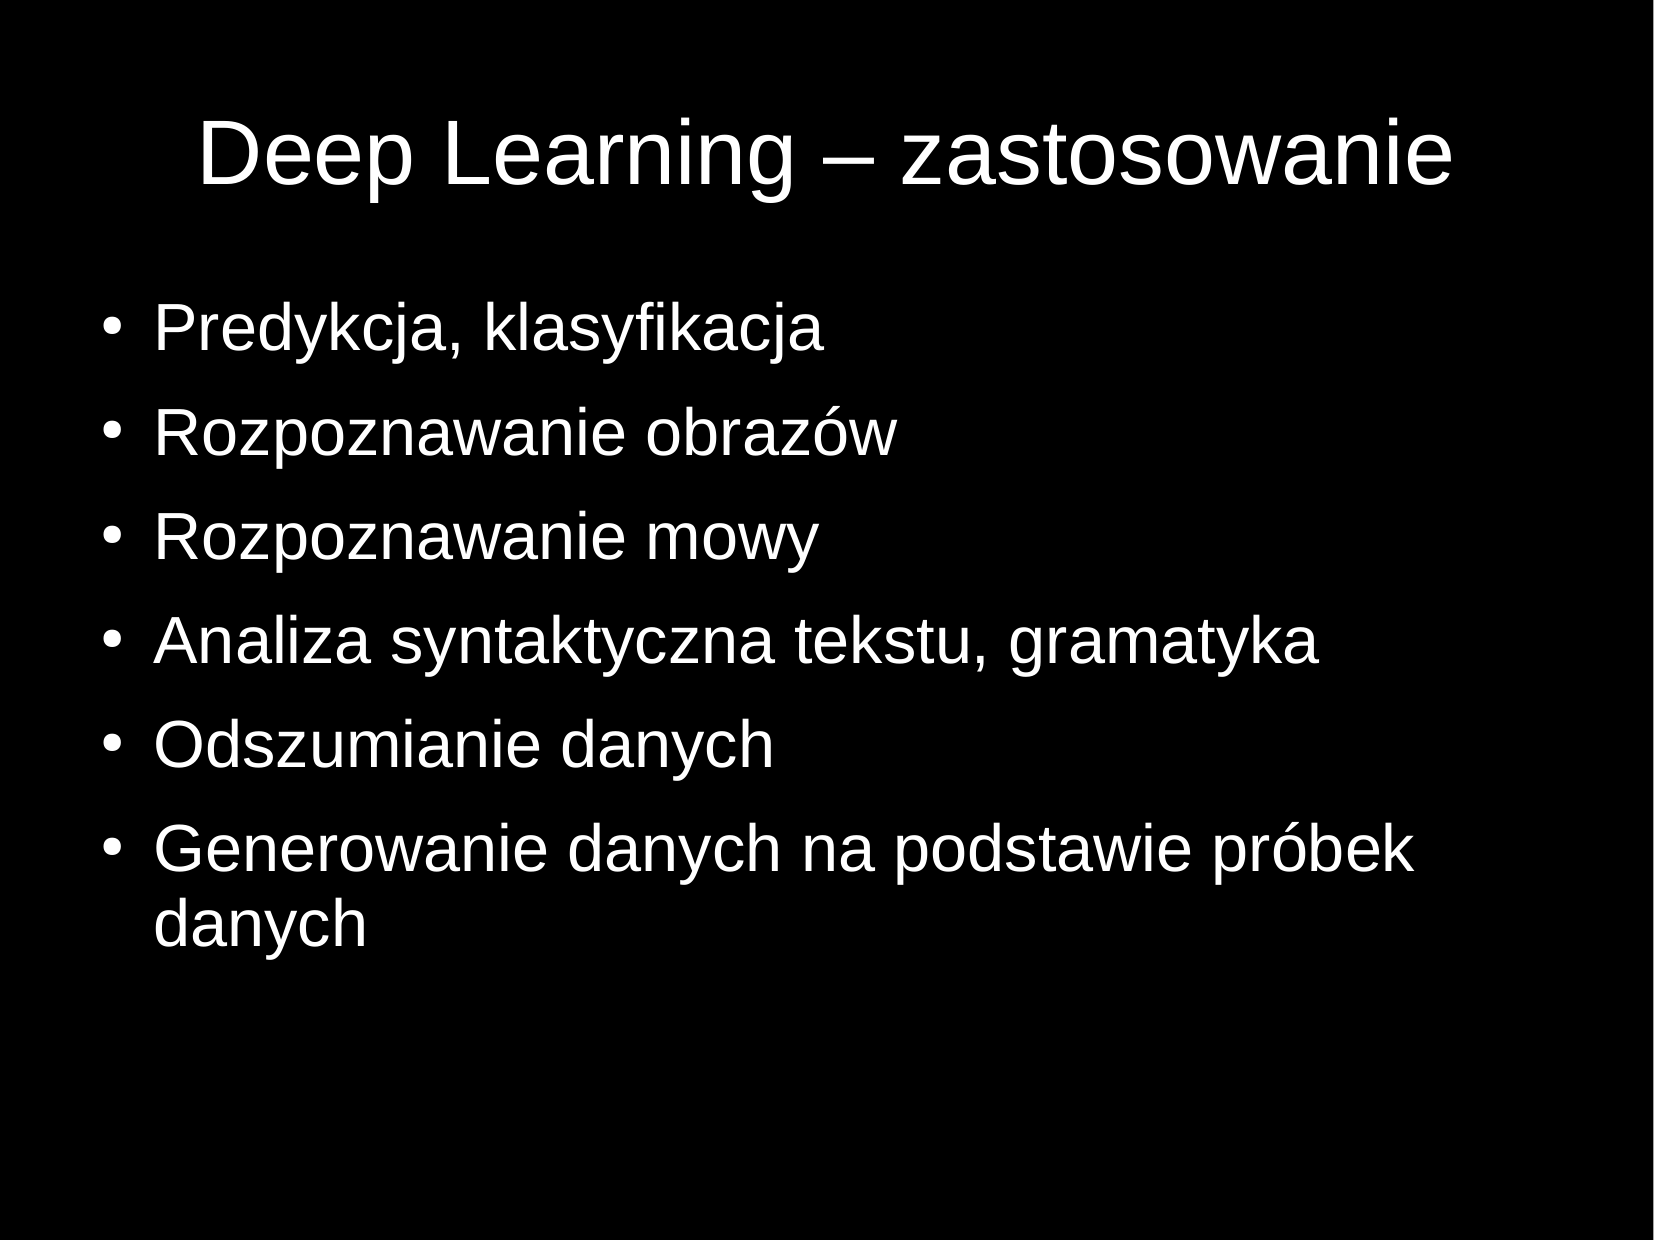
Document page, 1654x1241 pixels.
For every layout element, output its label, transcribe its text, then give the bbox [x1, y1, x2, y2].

list Predykcja, klasyfikacja Rozpoznawanie obrazów Rozpoznawanie mowy Analiza syntaktyczna tekstu, gramatyka Odszumianie danych Generowanie danych na podstawie próbek danych [82, 290, 1571, 1109]
title Deep Learning – zastosowanie [82, 49, 1571, 257]
